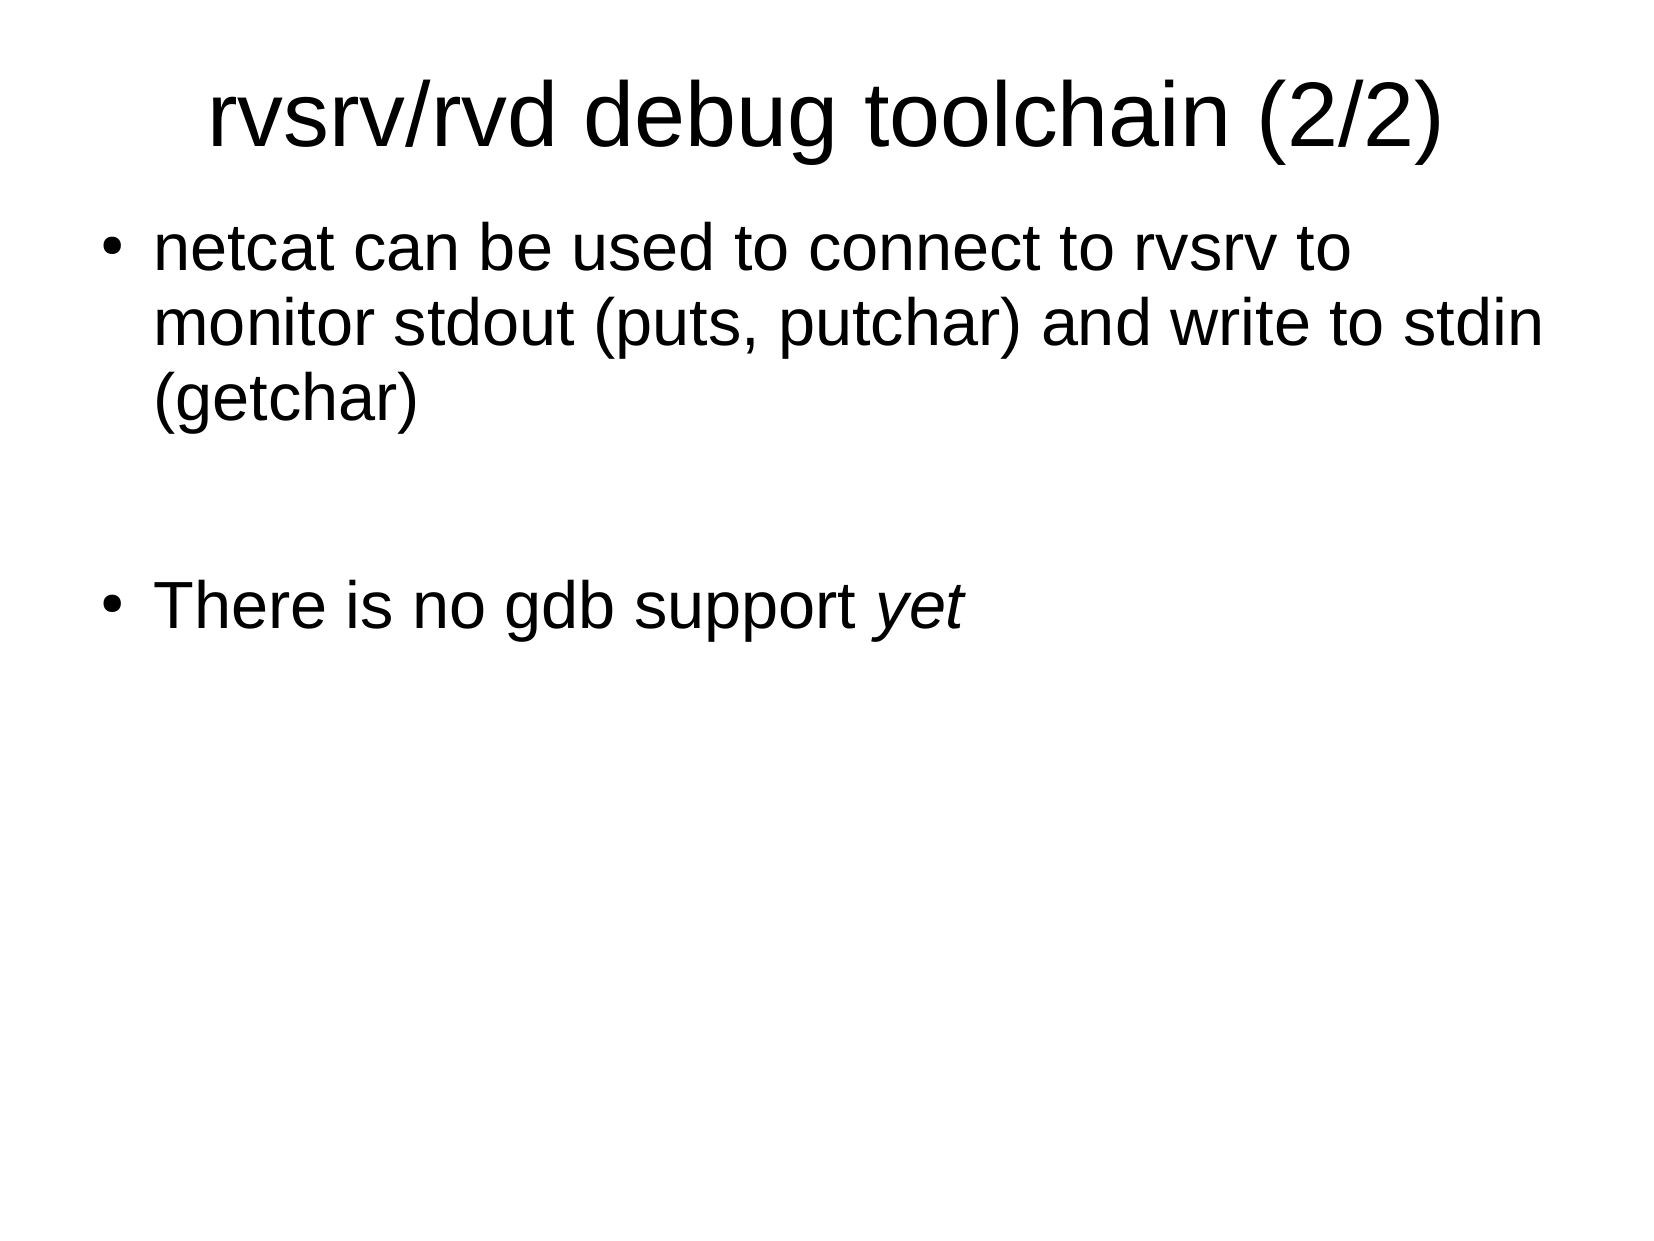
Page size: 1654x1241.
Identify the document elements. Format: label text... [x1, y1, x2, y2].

list netcat can be used to connect to rvsrv to monitor stdout (puts, putchar) and write to stdin (getchar) There is no gdb support yet [82, 210, 1571, 1171]
title rvsrv/rvd debug toolchain (2/2) [82, 49, 1571, 181]
